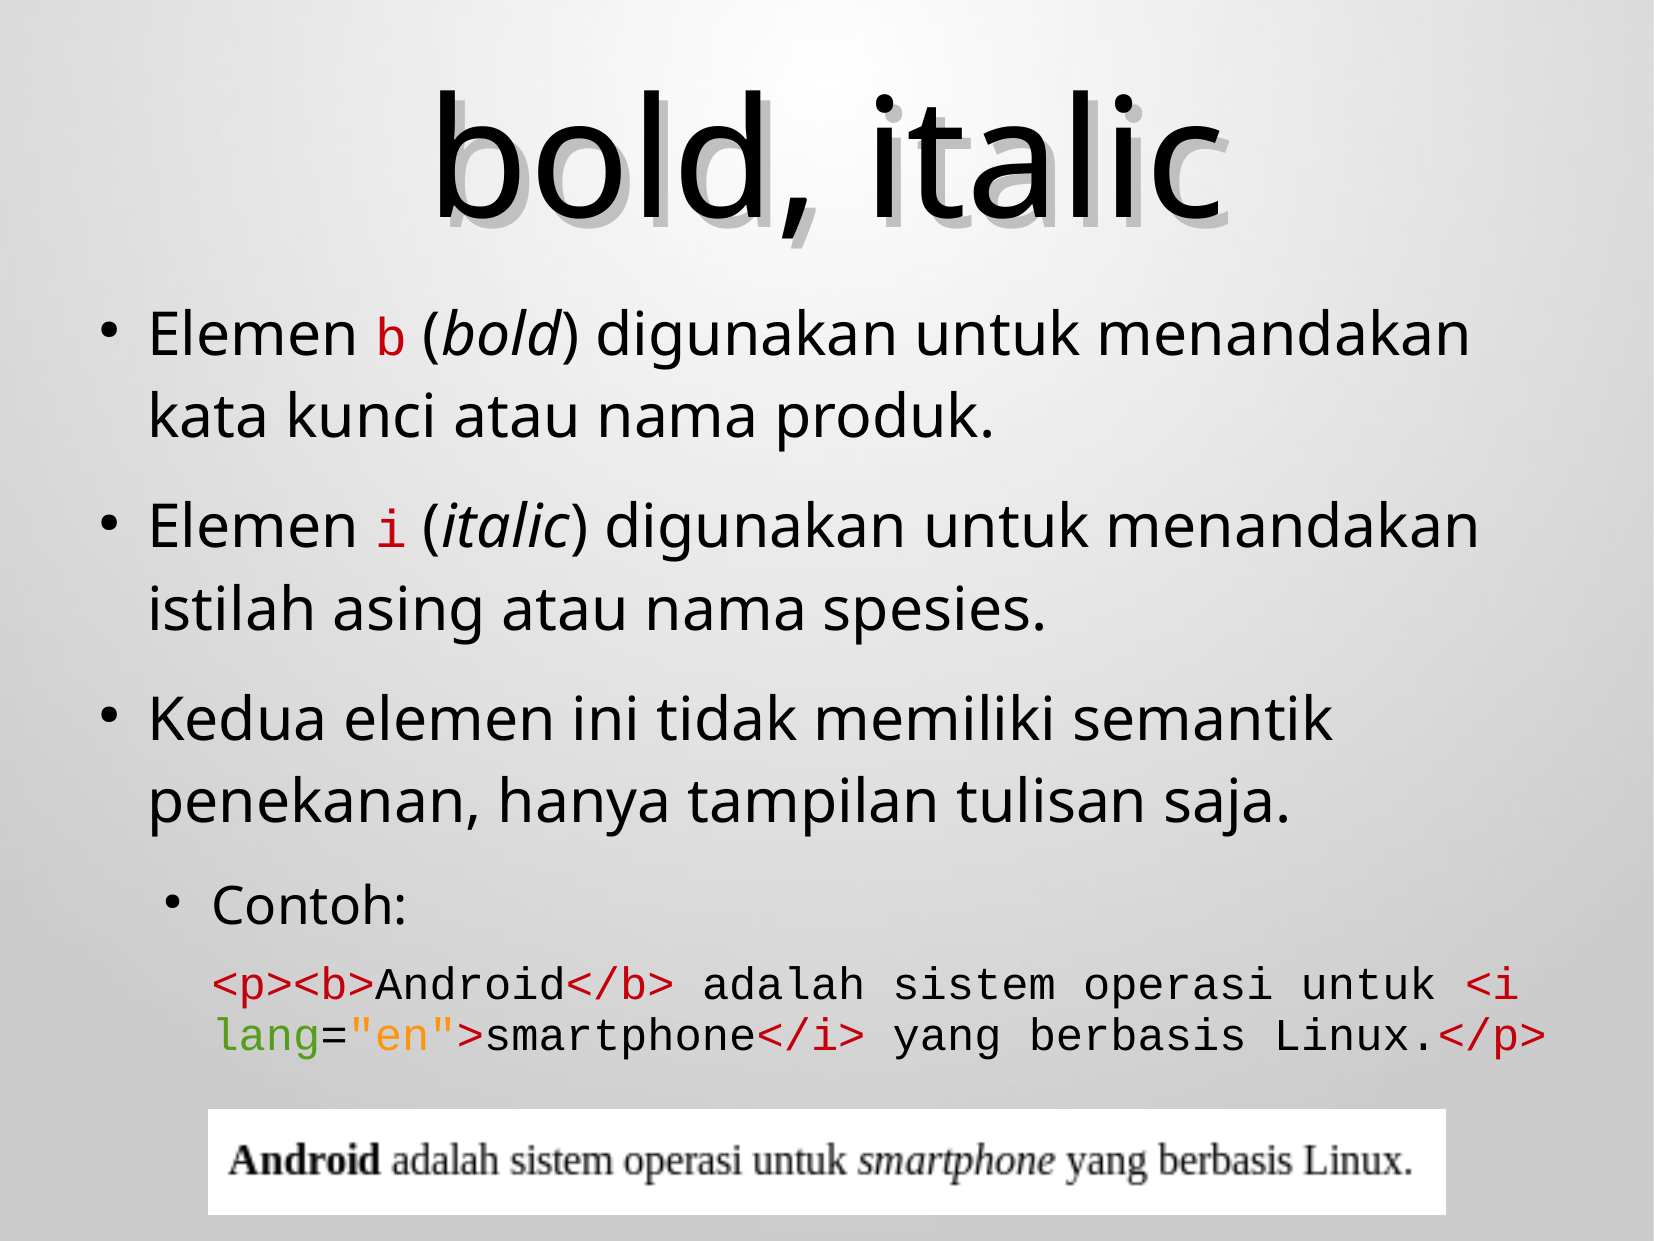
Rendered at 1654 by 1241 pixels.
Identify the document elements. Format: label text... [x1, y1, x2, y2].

title bold, italic [82, 52, 1571, 254]
picture [0, 0, 1654, 1241]
list Elemen b (bold) digunakan untuk menandakan kata kunci atau nama produk. Elemen i (italic) digunakan untuk menandakan istilah asing atau nama spesies. Kedua elemen ini tidak memiliki semantik penekanan, hanya tampilan tulisan saja. Contoh: <p><b>Android</b> adalah sistem operasi untuk <i lang="en">smartphone</i> yang berbasis Linux.</p> [82, 290, 1571, 1109]
